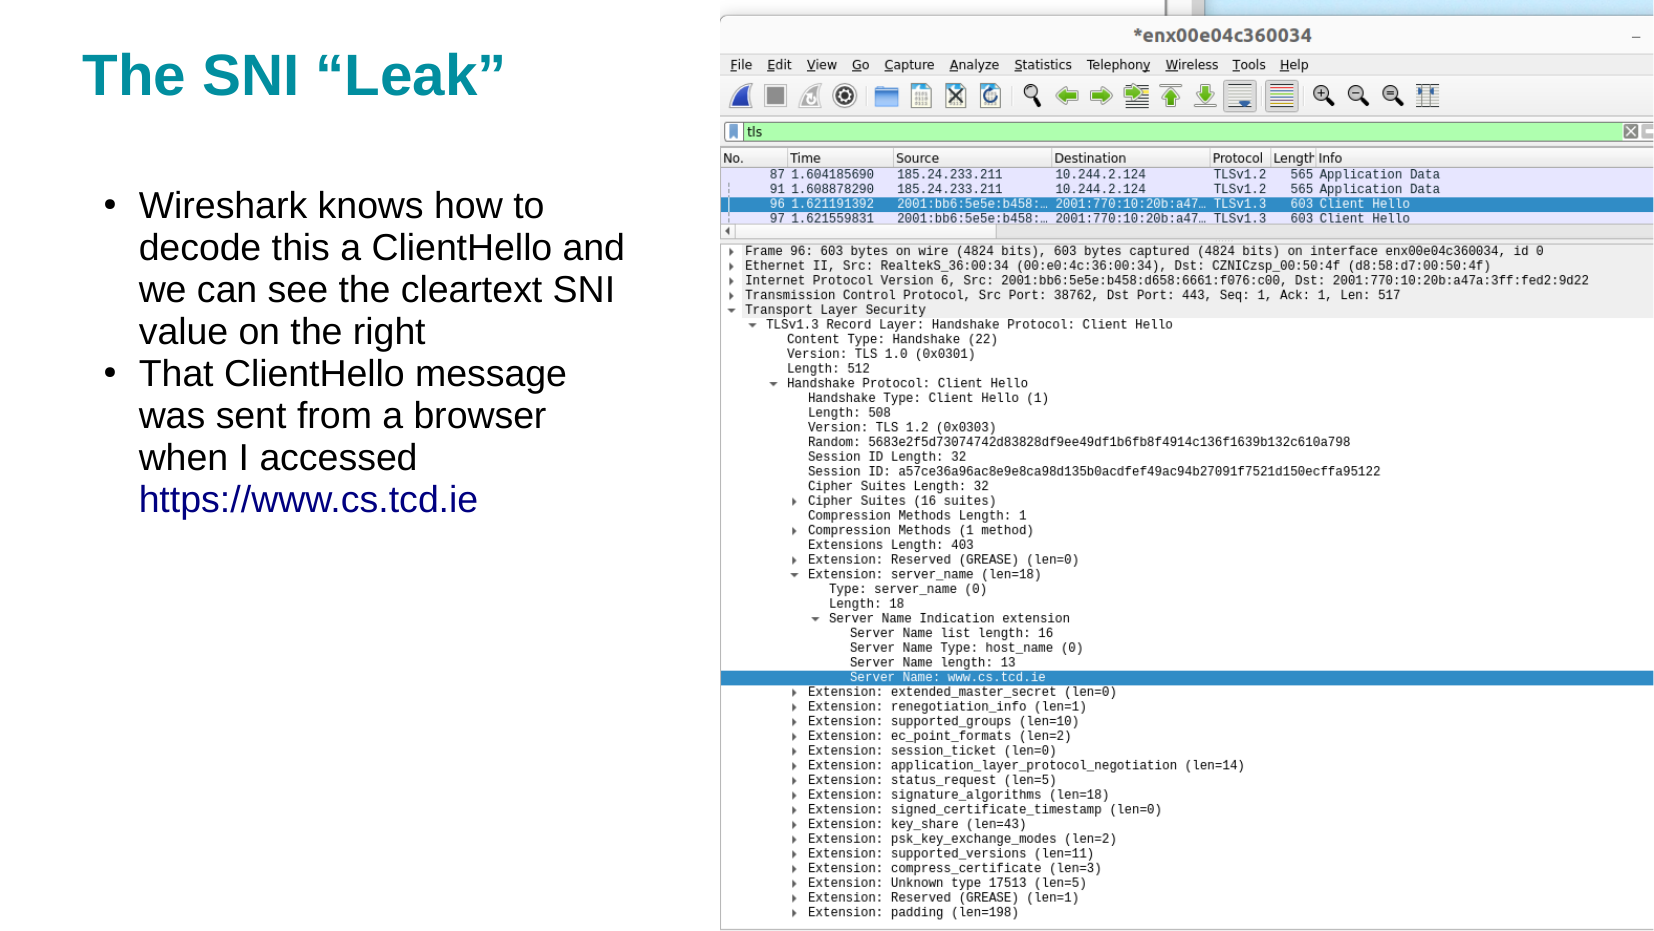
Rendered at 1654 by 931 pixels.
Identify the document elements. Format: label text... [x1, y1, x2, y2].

text_box Wireshark knows how to decode this a ClientHello and we can see the cleartext SNI value on the right That ClientHello message was sent from a browser when I accessed https://www.cs.tcd.ie [88, 177, 650, 570]
picture [720, 0, 1654, 931]
text_box The SNI “Leak” [82, 36, 720, 193]
